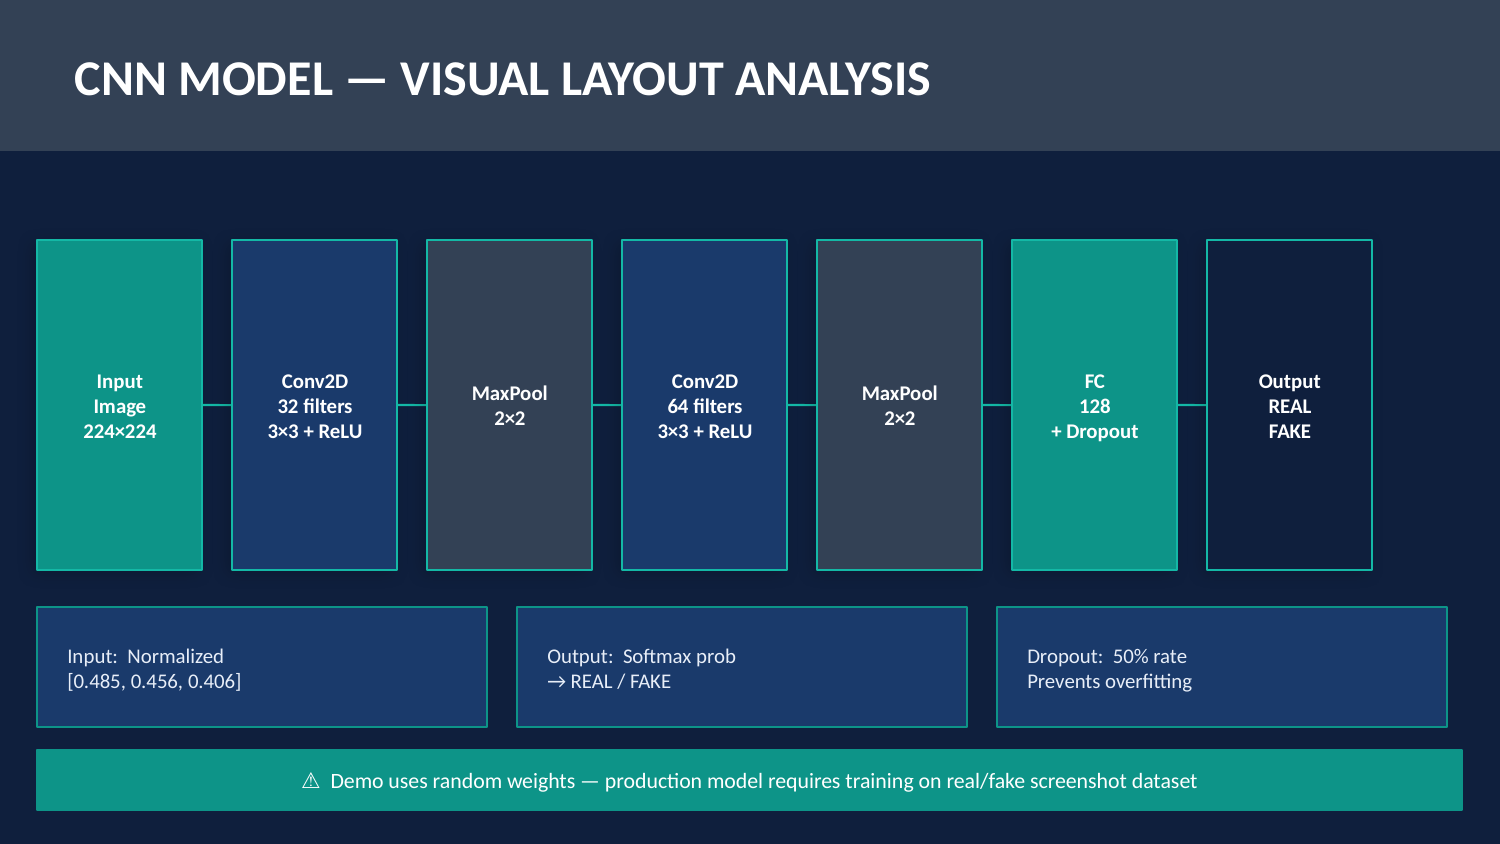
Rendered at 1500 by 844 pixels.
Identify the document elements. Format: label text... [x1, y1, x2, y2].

text_box CNN MODEL — VISUAL LAYOUT ANALYSIS [59, 7, 1440, 143]
text_box MaxPool 2×2 [427, 239, 593, 570]
text_box Output: Softmax prob → REAL / FAKE [532, 607, 953, 728]
text_box [997, 607, 1012, 728]
text_box Conv2D 32 filters 3×3 + ReLU [232, 239, 398, 570]
text_box [953, 607, 968, 728]
text_box ⚠️ Demo uses random weights — production model requires training on real/fake screenshot dataset [37, 749, 1463, 810]
text_box [517, 607, 532, 728]
text_box [473, 607, 488, 728]
text_box [0, 0, 1500, 150]
text_box Dropout: 50% rate Prevents overfitting [1012, 607, 1433, 728]
text_box Conv2D 64 filters 3×3 + ReLU [622, 239, 788, 570]
text_box Input: Normalized [0.485, 0.456, 0.406] [52, 607, 473, 728]
text_box Input Image 224×224 [37, 239, 203, 570]
text_box MaxPool 2×2 [817, 239, 983, 570]
text_box FC 128 + Dropout [1012, 239, 1178, 570]
text_box [37, 607, 52, 728]
text_box Output REAL FAKE [1207, 239, 1373, 570]
text_box [1433, 607, 1448, 728]
